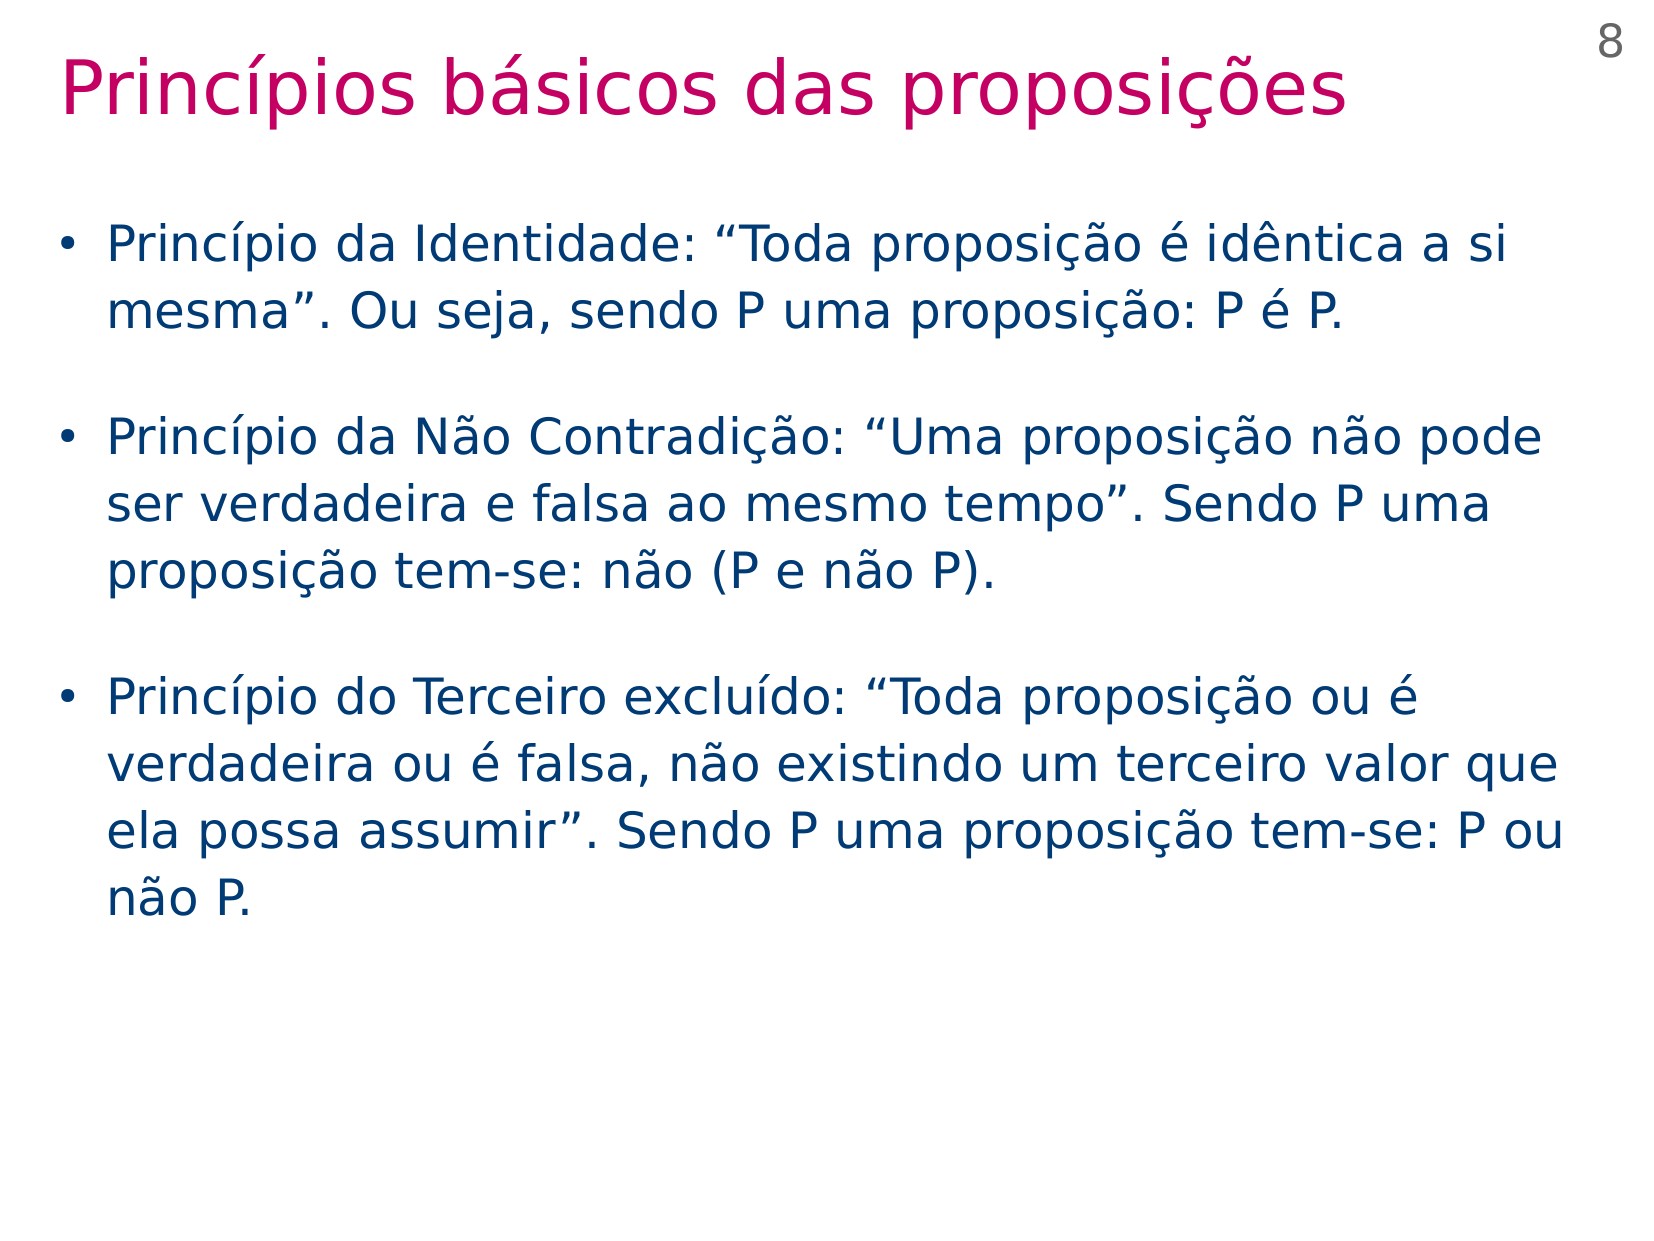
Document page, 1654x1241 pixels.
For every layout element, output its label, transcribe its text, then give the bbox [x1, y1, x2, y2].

list Princípio da Identidade: “Toda proposição é idêntica a si mesma”. Ou seja, sendo P uma proposição: P é P. Princípio da Não Contradição: “Uma proposição não pode ser verdadeira e falsa ao mesmo tempo”. Sendo P uma proposição tem-se: não (P e não P). Princípio do Terceiro excluído: “Toda proposição ou é verdadeira ou é falsa, não existindo um terceiro valor que ela possa assumir”. Sendo P uma proposição tem-se: P ou não P. [59, 206, 1625, 1211]
title Princípios básicos das proposições [59, 29, 1595, 148]
